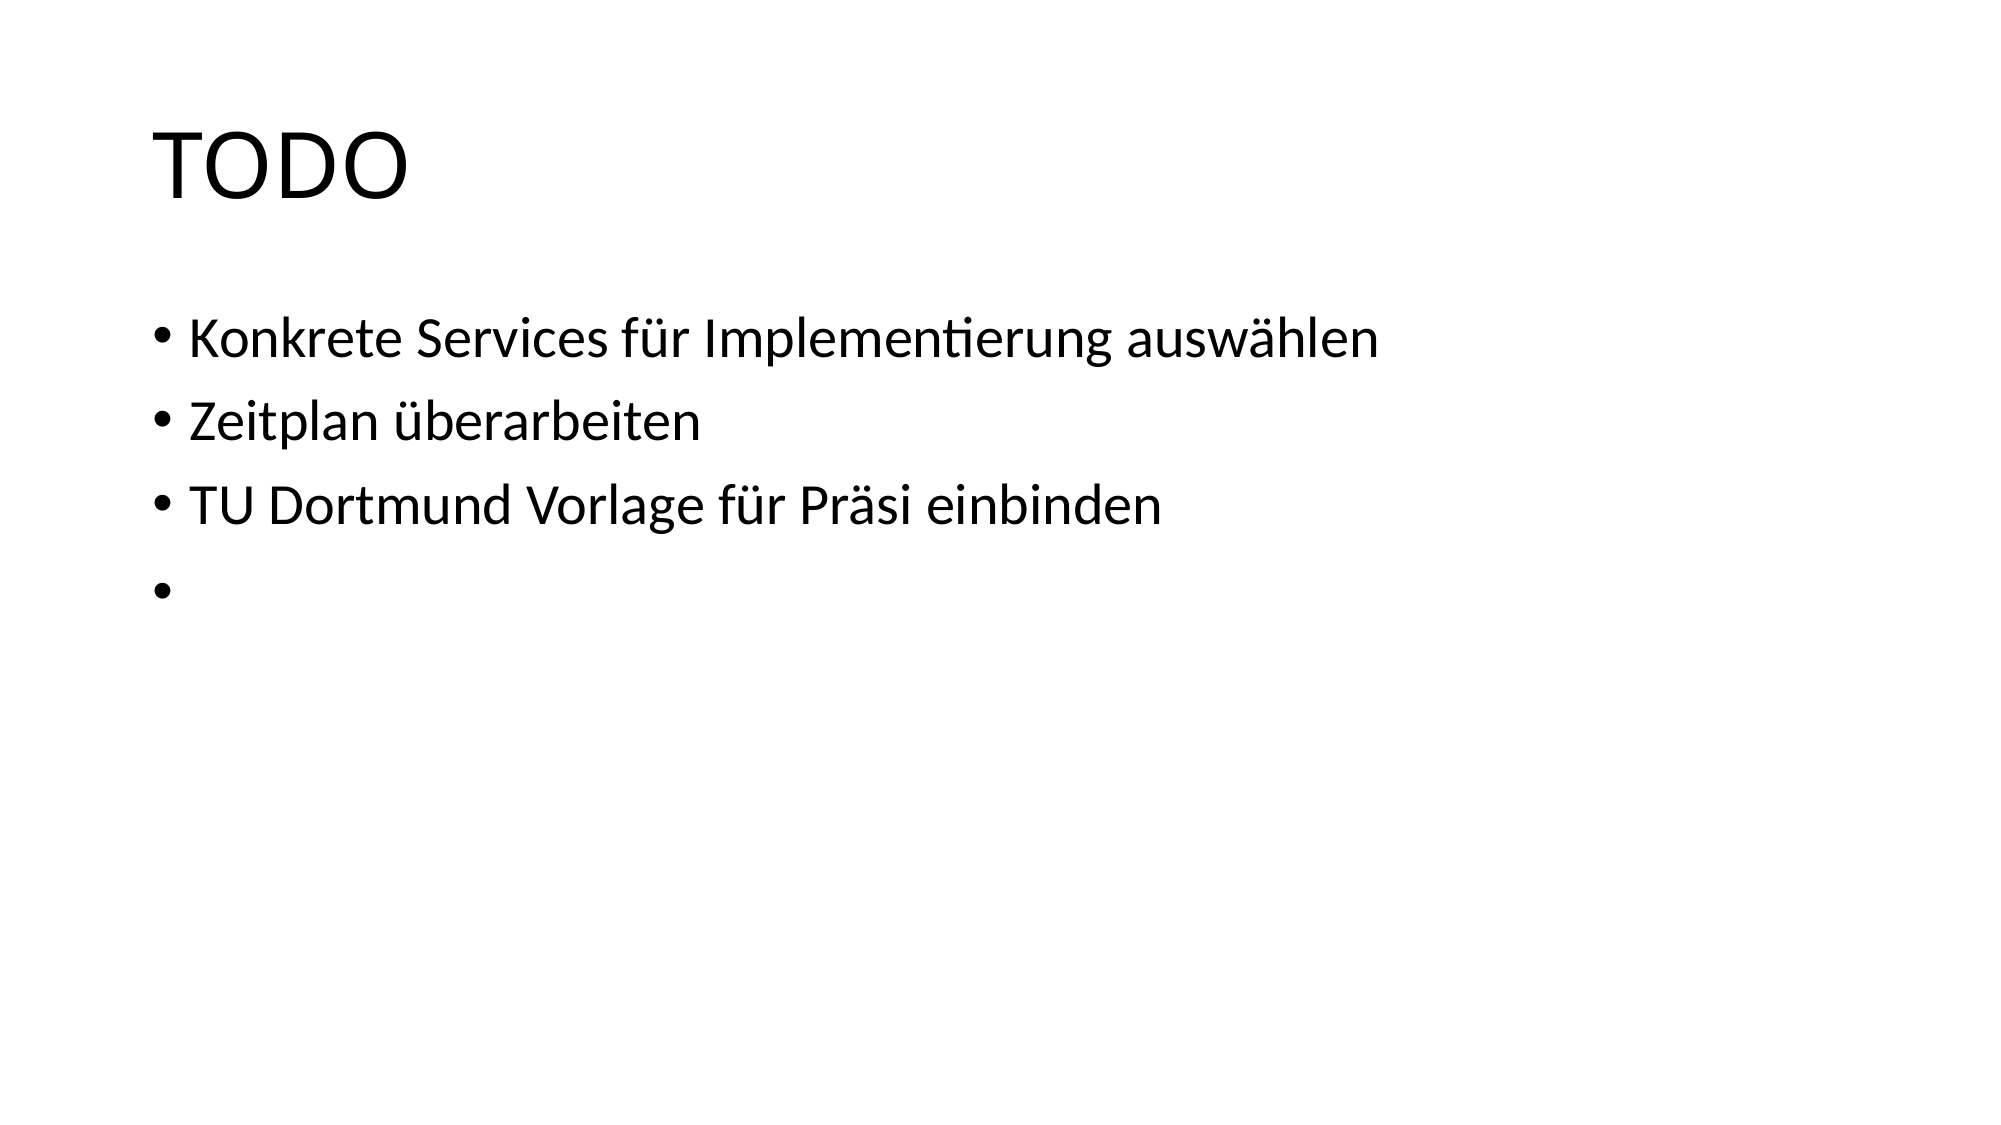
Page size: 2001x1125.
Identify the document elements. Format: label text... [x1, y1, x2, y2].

title TODO [137, 59, 1863, 278]
list Konkrete Services für Implementierung auswählen Zeitplan überarbeiten TU Dortmund Vorlage für Präsi einbinden [137, 299, 1863, 1014]
